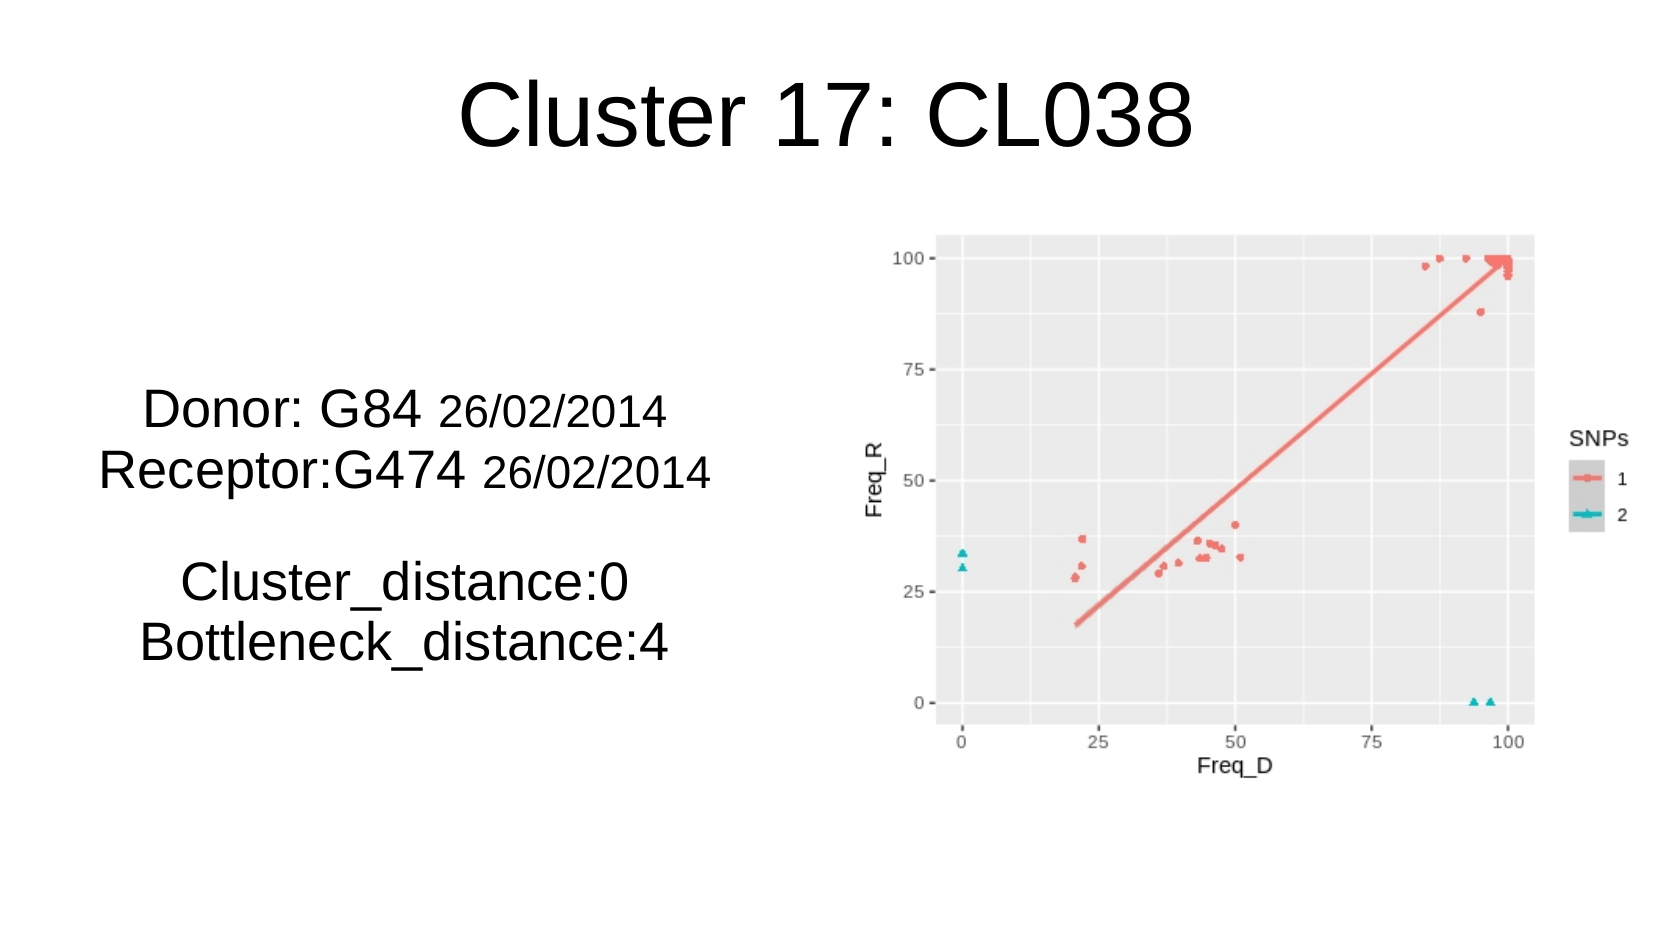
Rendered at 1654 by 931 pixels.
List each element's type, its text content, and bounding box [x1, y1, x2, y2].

picture [855, 224, 1652, 789]
text_box Donor: G84 26/02/2014 Receptor:G474 26/02/2014 Cluster_distance:0 Bottleneck_distance:4 [30, 255, 781, 796]
title Cluster 17: CL038 [82, 37, 1571, 193]
